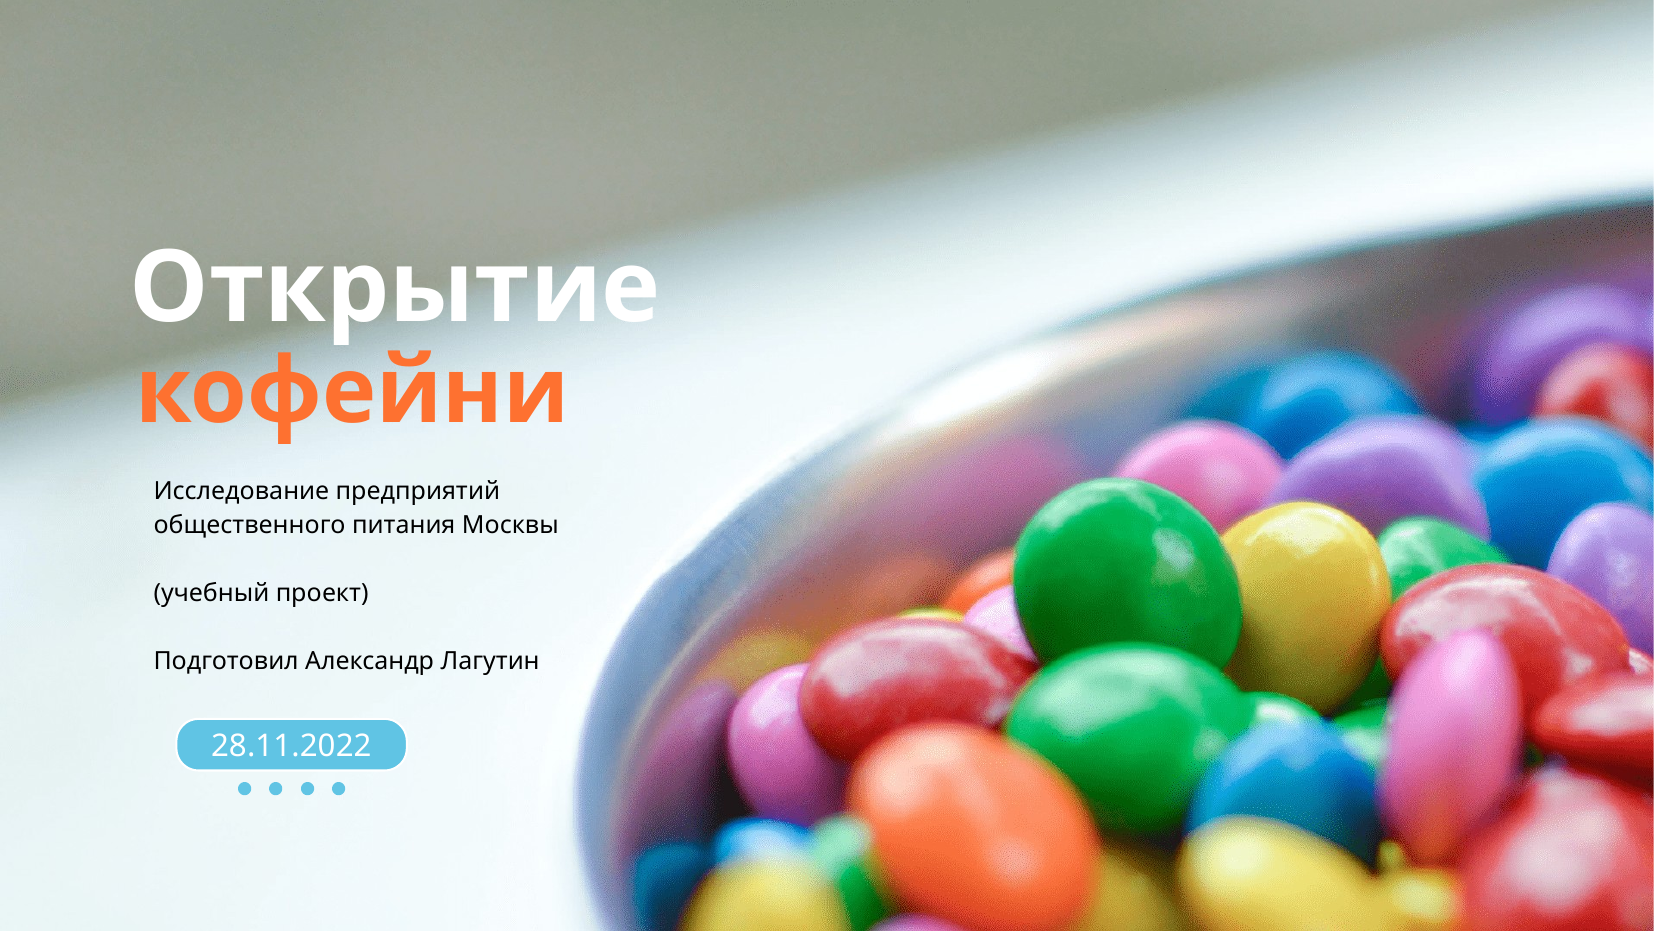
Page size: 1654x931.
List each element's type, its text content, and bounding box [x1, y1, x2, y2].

text_box [238, 782, 252, 796]
picture [0, 0, 1654, 931]
text_box [332, 782, 346, 796]
text_box [301, 782, 315, 796]
text_box 28.11.2022 [178, 720, 405, 769]
text_box [269, 782, 283, 796]
title Исследование предприятий общественного питания Москвы (учебный проект) Подготовил Александр Лагутин [153, 472, 640, 677]
title кофейни [135, 324, 739, 451]
title Открытие [129, 166, 827, 399]
